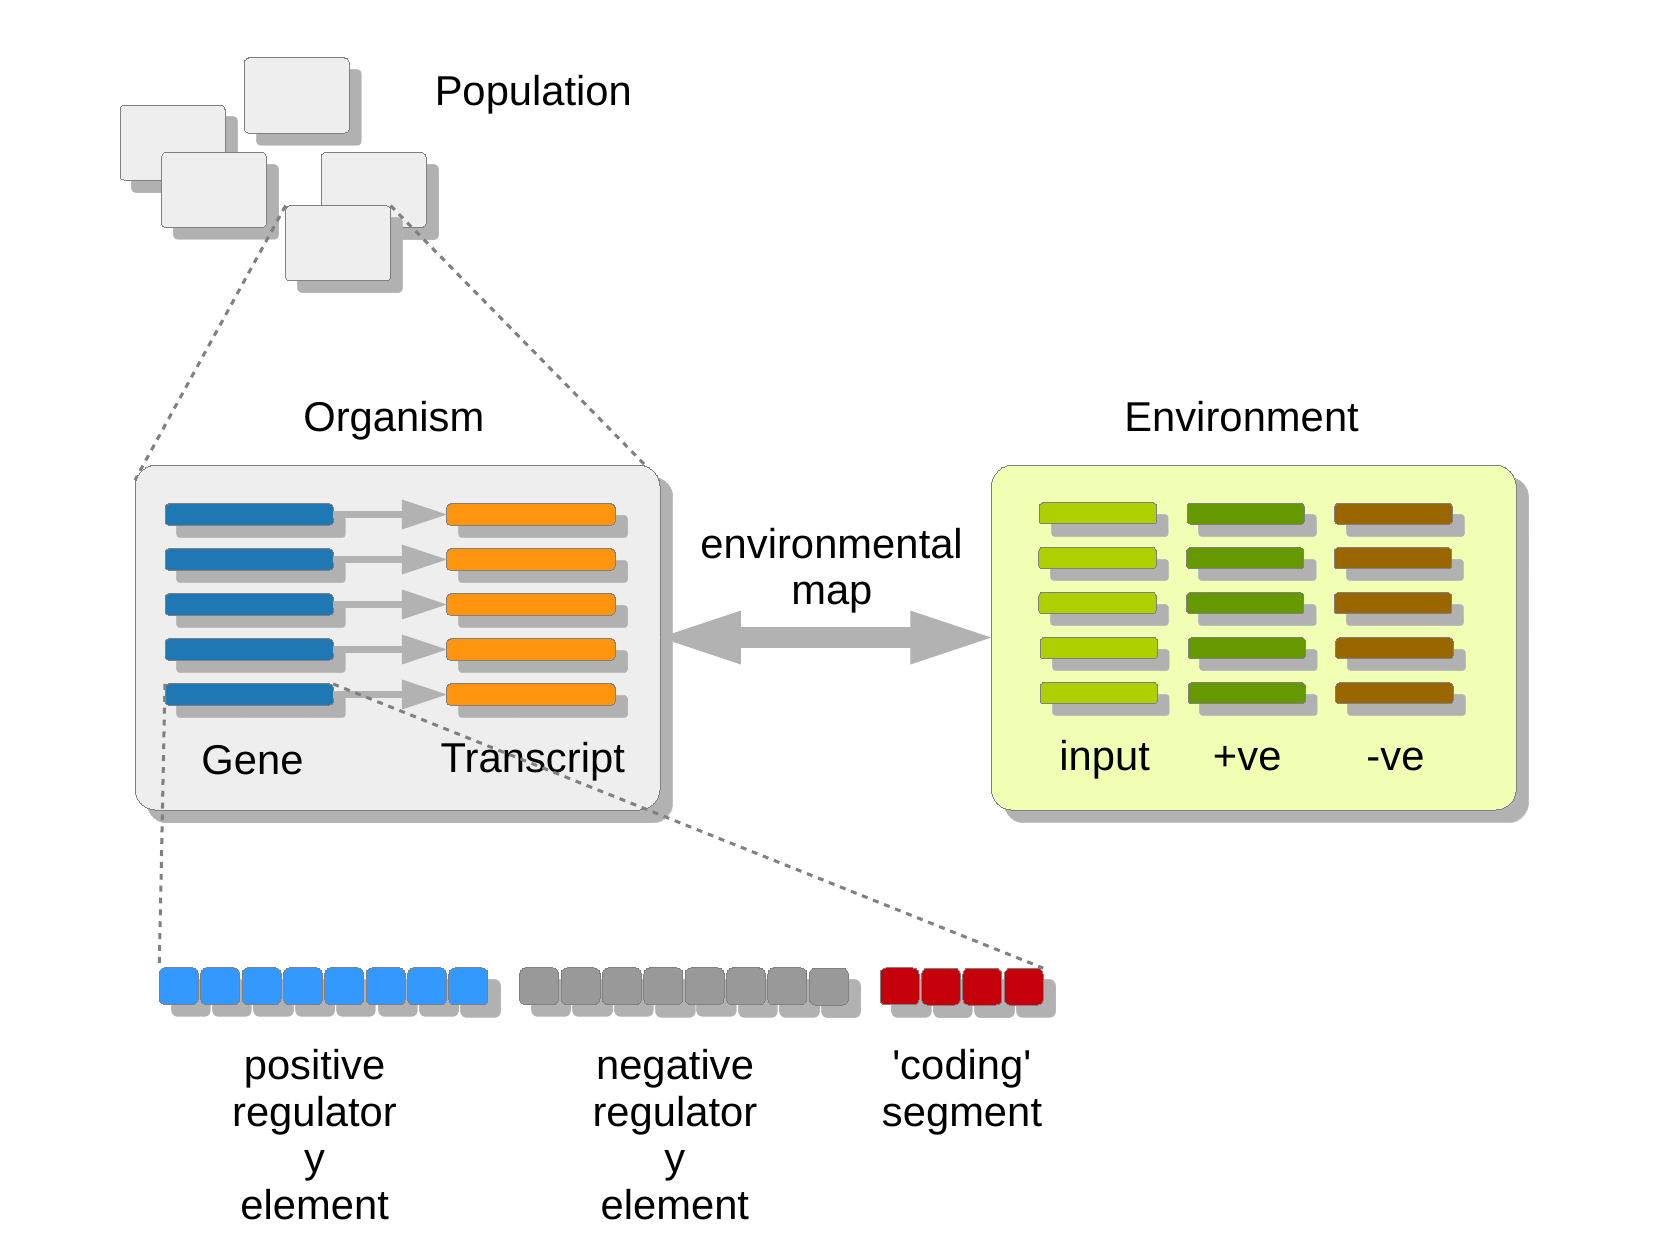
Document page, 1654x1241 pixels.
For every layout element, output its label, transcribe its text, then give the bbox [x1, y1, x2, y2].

text_box [991, 465, 1517, 811]
text_box [120, 105, 267, 228]
text_box [643, 967, 683, 1005]
text_box [448, 967, 488, 1005]
text_box [561, 967, 601, 1005]
text_box environmental map [685, 513, 977, 621]
text_box [1004, 968, 1044, 1006]
text_box [159, 967, 199, 1005]
text_box Transcript [425, 727, 641, 790]
text_box negative regulatory element [577, 1034, 793, 1219]
text_box [921, 968, 961, 1006]
text_box Environment [1109, 386, 1373, 449]
text_box [685, 967, 725, 1005]
text_box [602, 967, 642, 1005]
text_box [135, 465, 661, 811]
text_box [244, 57, 350, 134]
text_box -ve [1351, 725, 1440, 787]
text_box 'coding' segment [867, 1034, 1083, 1219]
text_box [285, 152, 427, 281]
text_box Gene [186, 729, 319, 791]
text_box [324, 967, 364, 1005]
text_box [519, 967, 559, 1005]
text_box [809, 968, 849, 1006]
text_box [242, 967, 282, 1005]
text_box [962, 968, 1002, 1006]
text_box [880, 967, 920, 1005]
text_box input [1044, 725, 1165, 787]
text_box Population [420, 60, 647, 122]
text_box [767, 967, 807, 1005]
text_box [366, 967, 406, 1005]
text_box [726, 967, 766, 1005]
text_box [283, 967, 323, 1005]
text_box Organism [288, 386, 499, 449]
text_box positive regulatory element [217, 1034, 433, 1189]
text_box +ve [1198, 725, 1297, 787]
text_box [200, 967, 240, 1005]
text_box [407, 967, 447, 1005]
